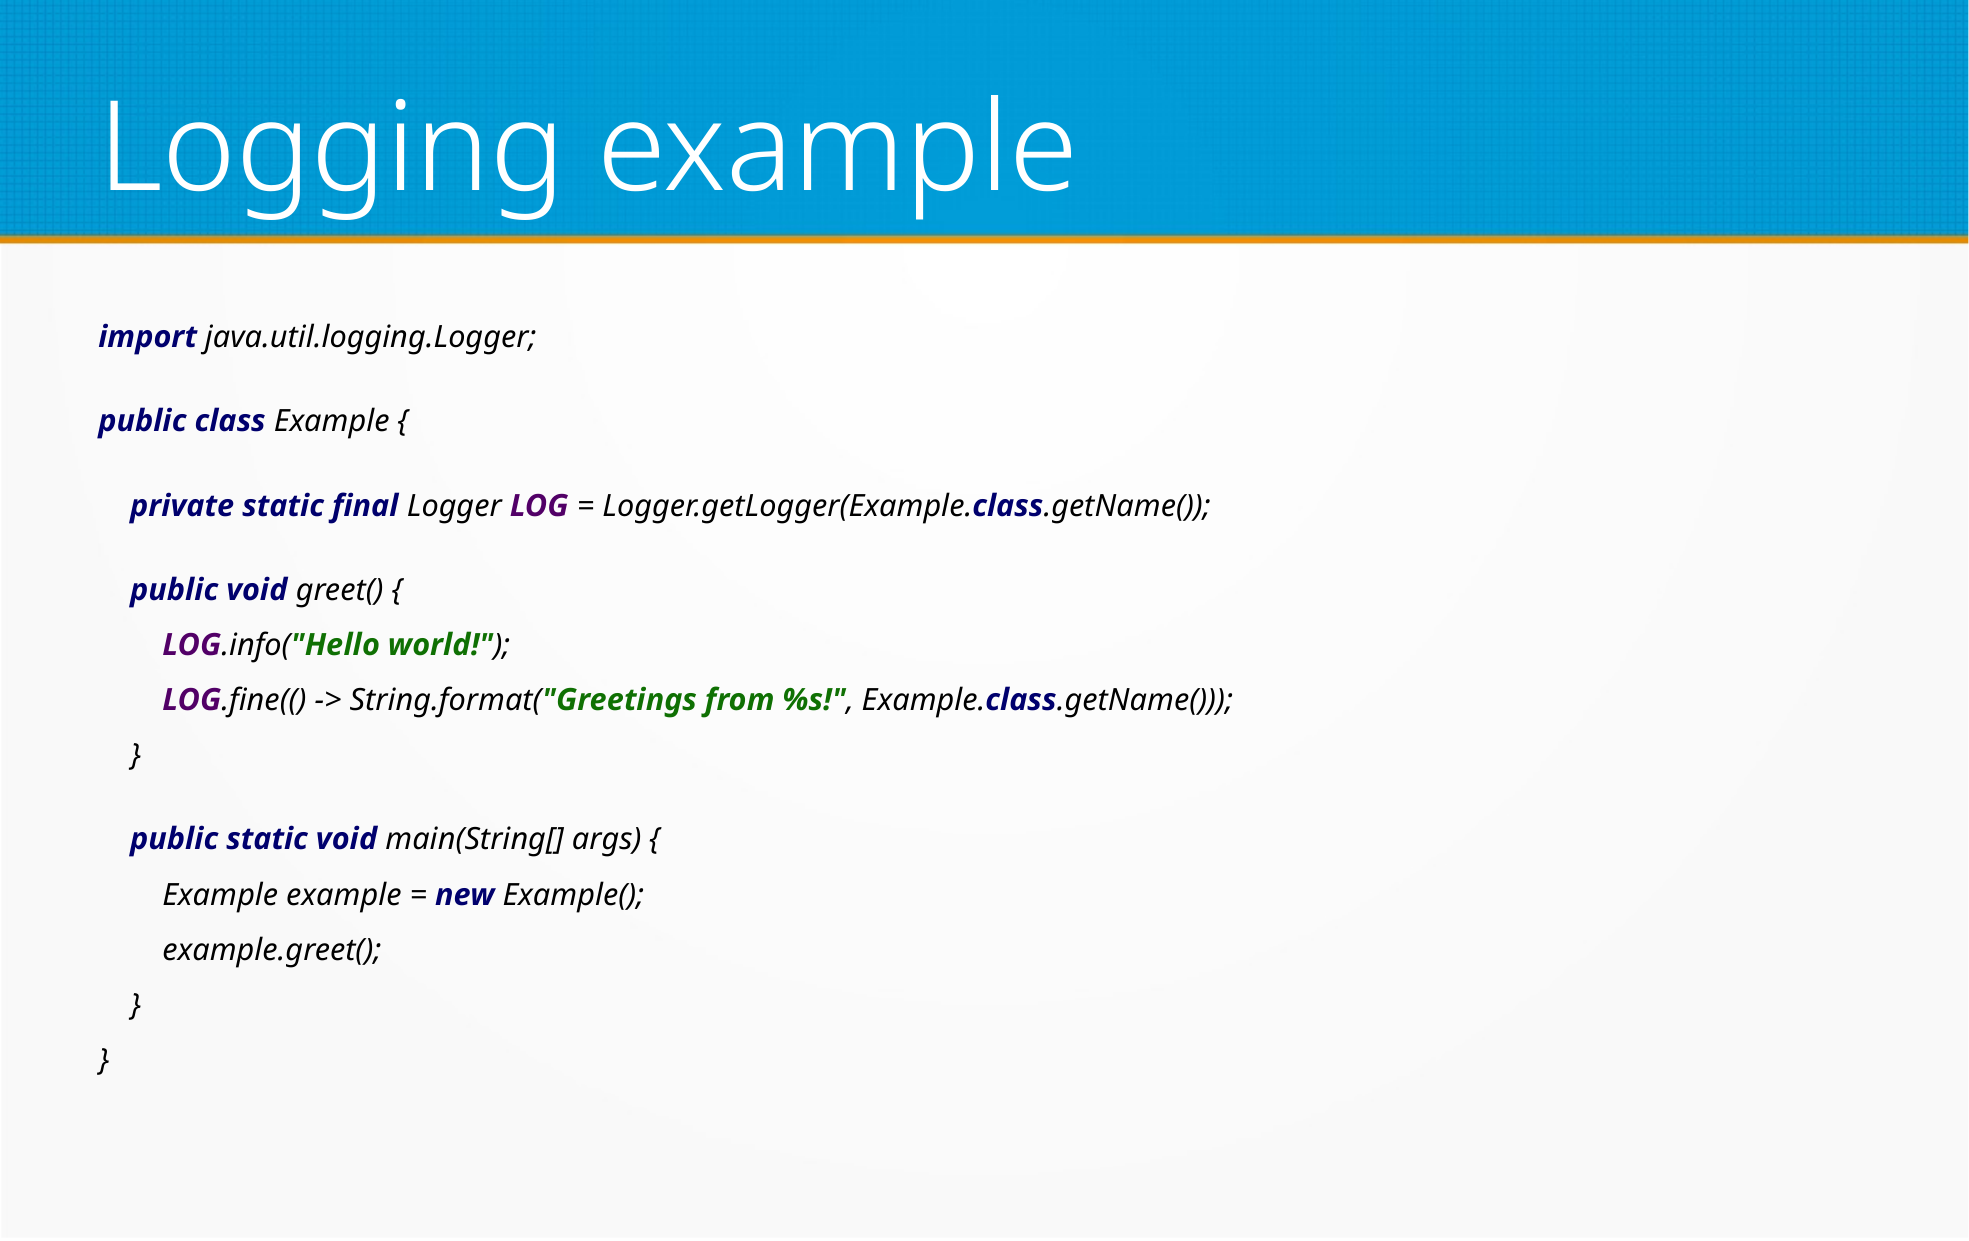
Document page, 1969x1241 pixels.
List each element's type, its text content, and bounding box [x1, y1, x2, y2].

title Logging example [98, 19, 1870, 227]
list import java.util.logging.Logger; public class Example { private static final Logger LOG = Logger.getLogger(Example.class.getName()); public void greet() { LOG.info("Hello world!"); LOG.fine(() -> String.format("Greetings from %s!", Example.class.getName())); } public static void main(String[] args) { Example example = new Example(); example.greet(); } } [98, 315, 1861, 1081]
picture [0, 233, 1969, 1241]
